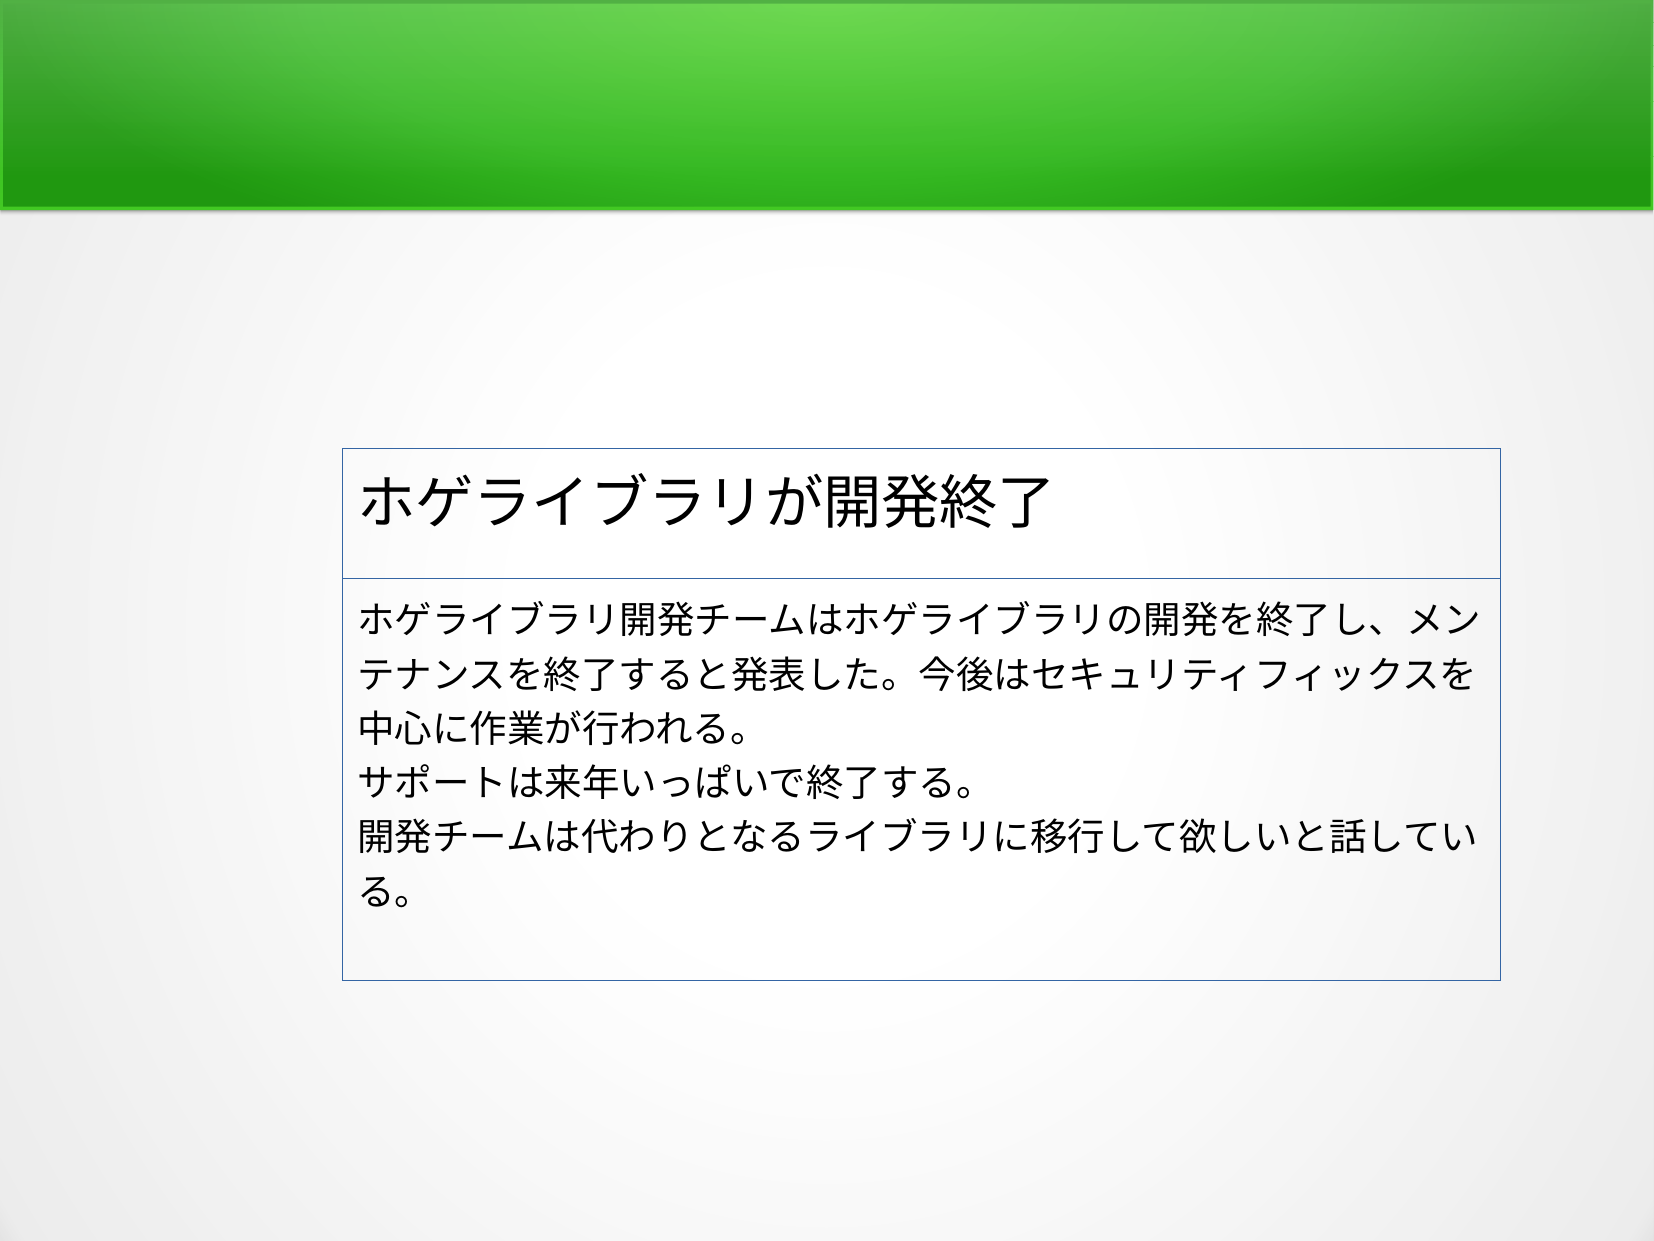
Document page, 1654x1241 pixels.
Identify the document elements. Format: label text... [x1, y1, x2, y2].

text_box ホゲライブラリ開発チームはホゲライブラリの開発を終了し、メンテナンスを終了すると発表した。今後はセキュリティフィックスを中心に作業が行われる。 サポートは来年いっぱいで終了する。 開発チームは代わりとなるライブラリに移行して欲しいと話している。 [342, 582, 1501, 981]
text_box ホゲライブラリが開発終了 [342, 448, 1501, 582]
